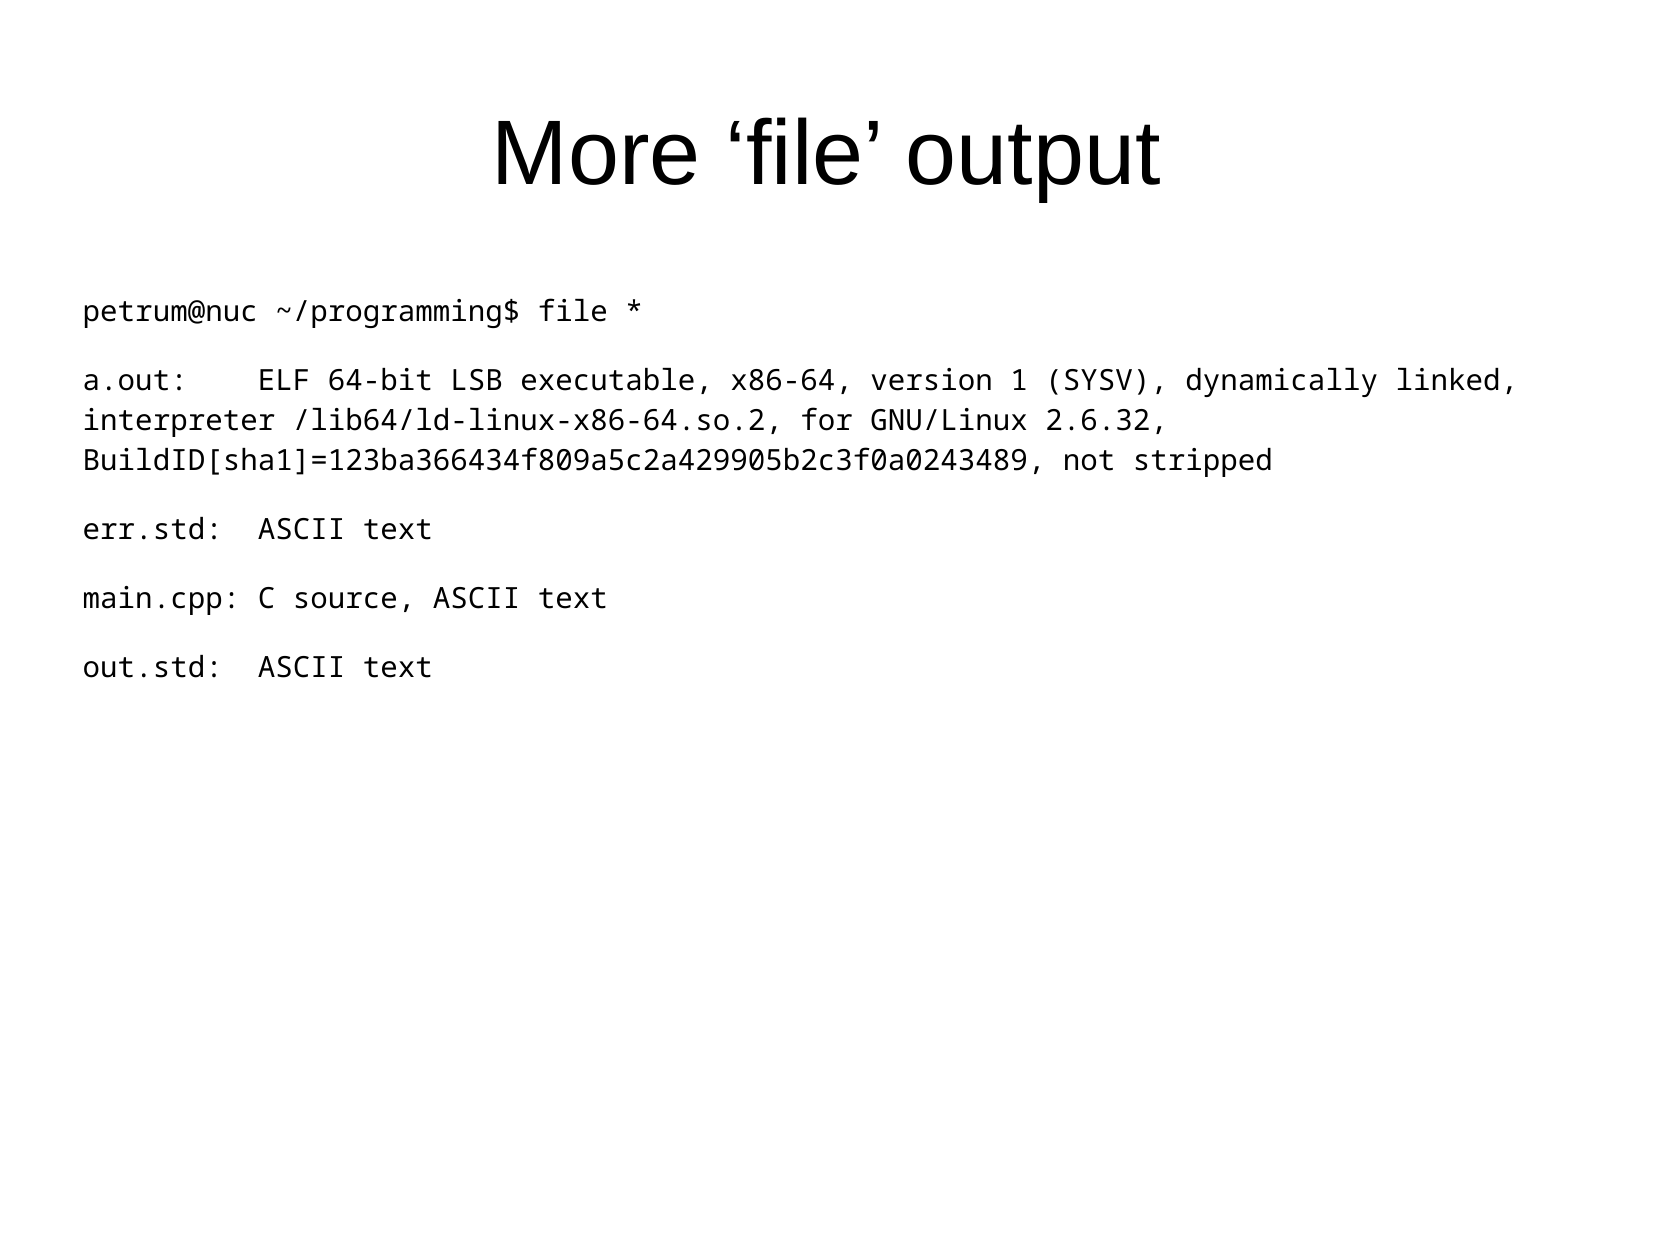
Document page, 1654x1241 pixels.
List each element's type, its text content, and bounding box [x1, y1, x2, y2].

list petrum@nuc ~/programming$ file * a.out: ELF 64-bit LSB executable, x86-64, version 1 (SYSV), dynamically linked, interpreter /lib64/ld-linux-x86-64.so.2, for GNU/Linux 2.6.32, BuildID[sha1]=123ba366434f809a5c2a429905b2c3f0a0243489, not stripped err.std: ASCII text main.cpp: C source, ASCII text out.std: ASCII text [82, 290, 1571, 1010]
title More ‘file’ output [82, 49, 1571, 257]
